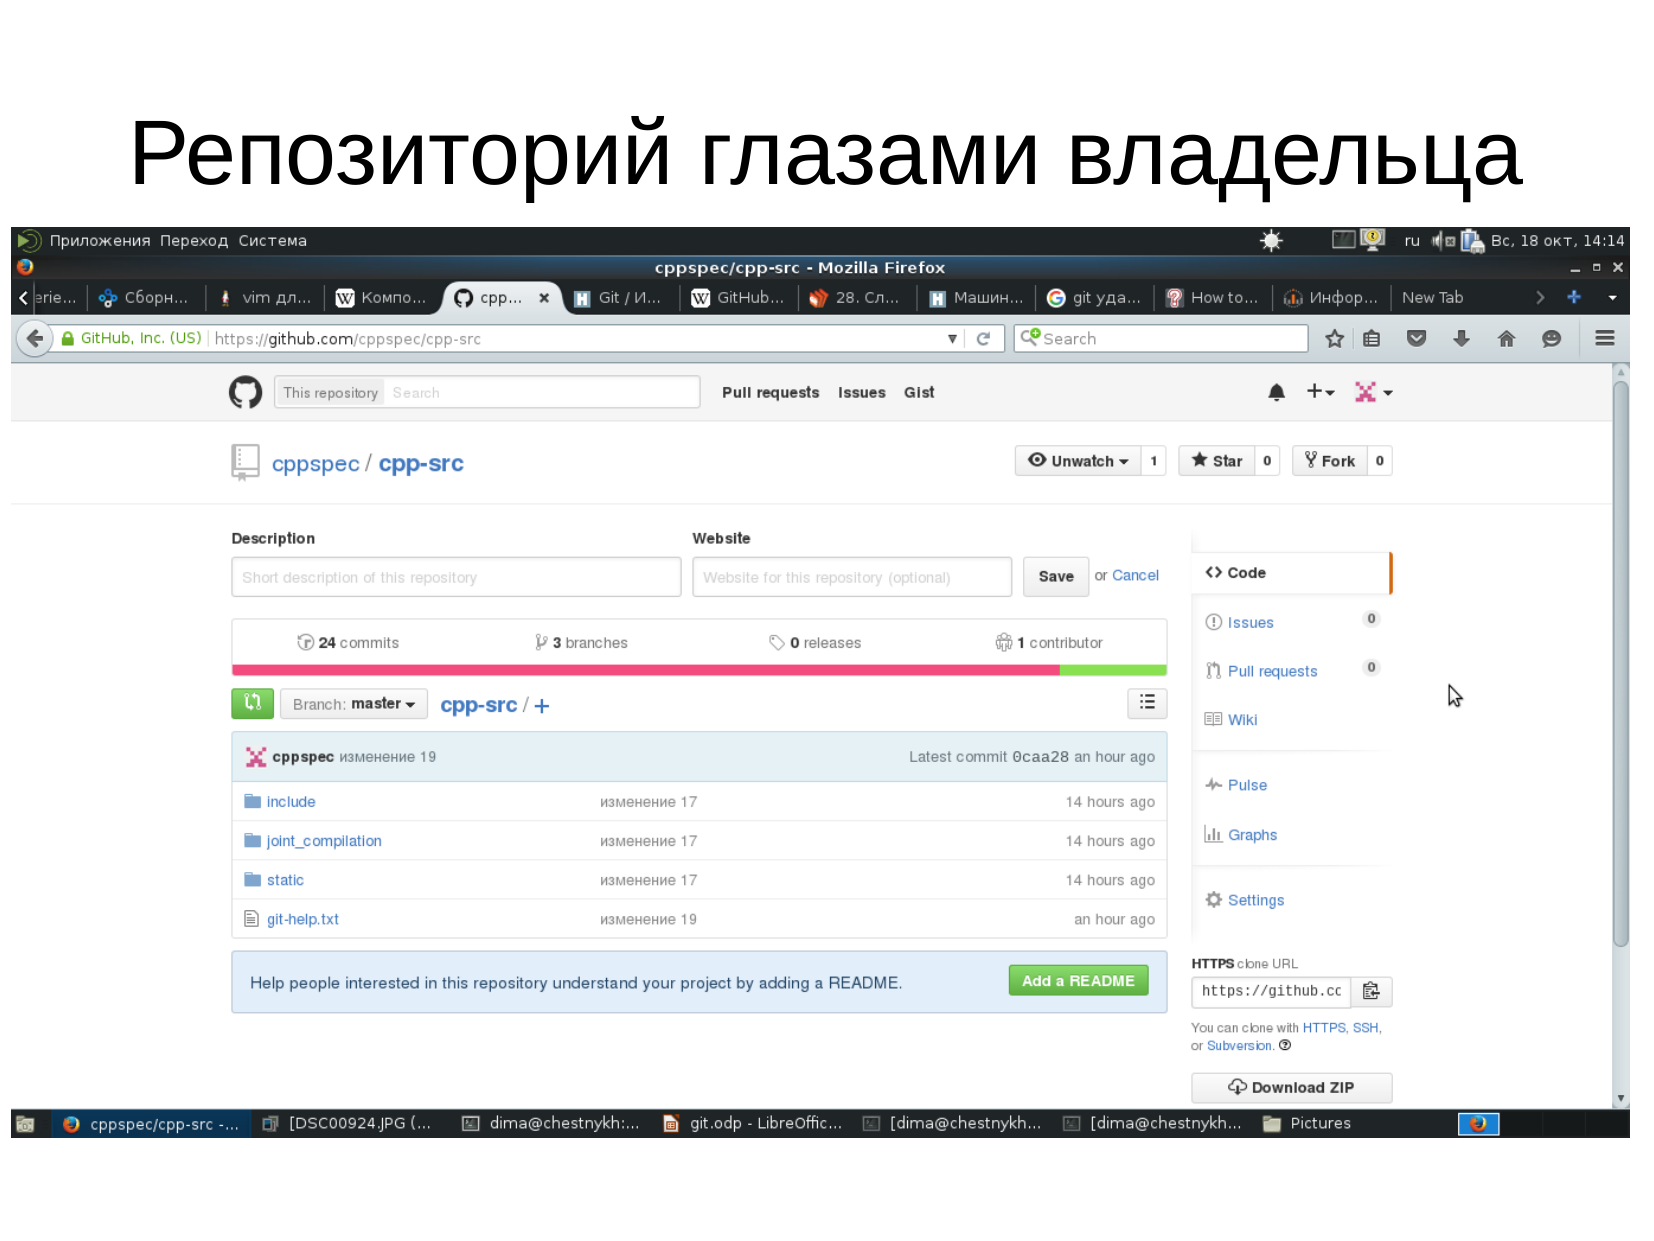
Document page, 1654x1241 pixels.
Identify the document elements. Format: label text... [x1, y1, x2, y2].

title Репозиторий глазами владельца [82, 49, 1571, 227]
picture [11, 227, 1630, 1138]
